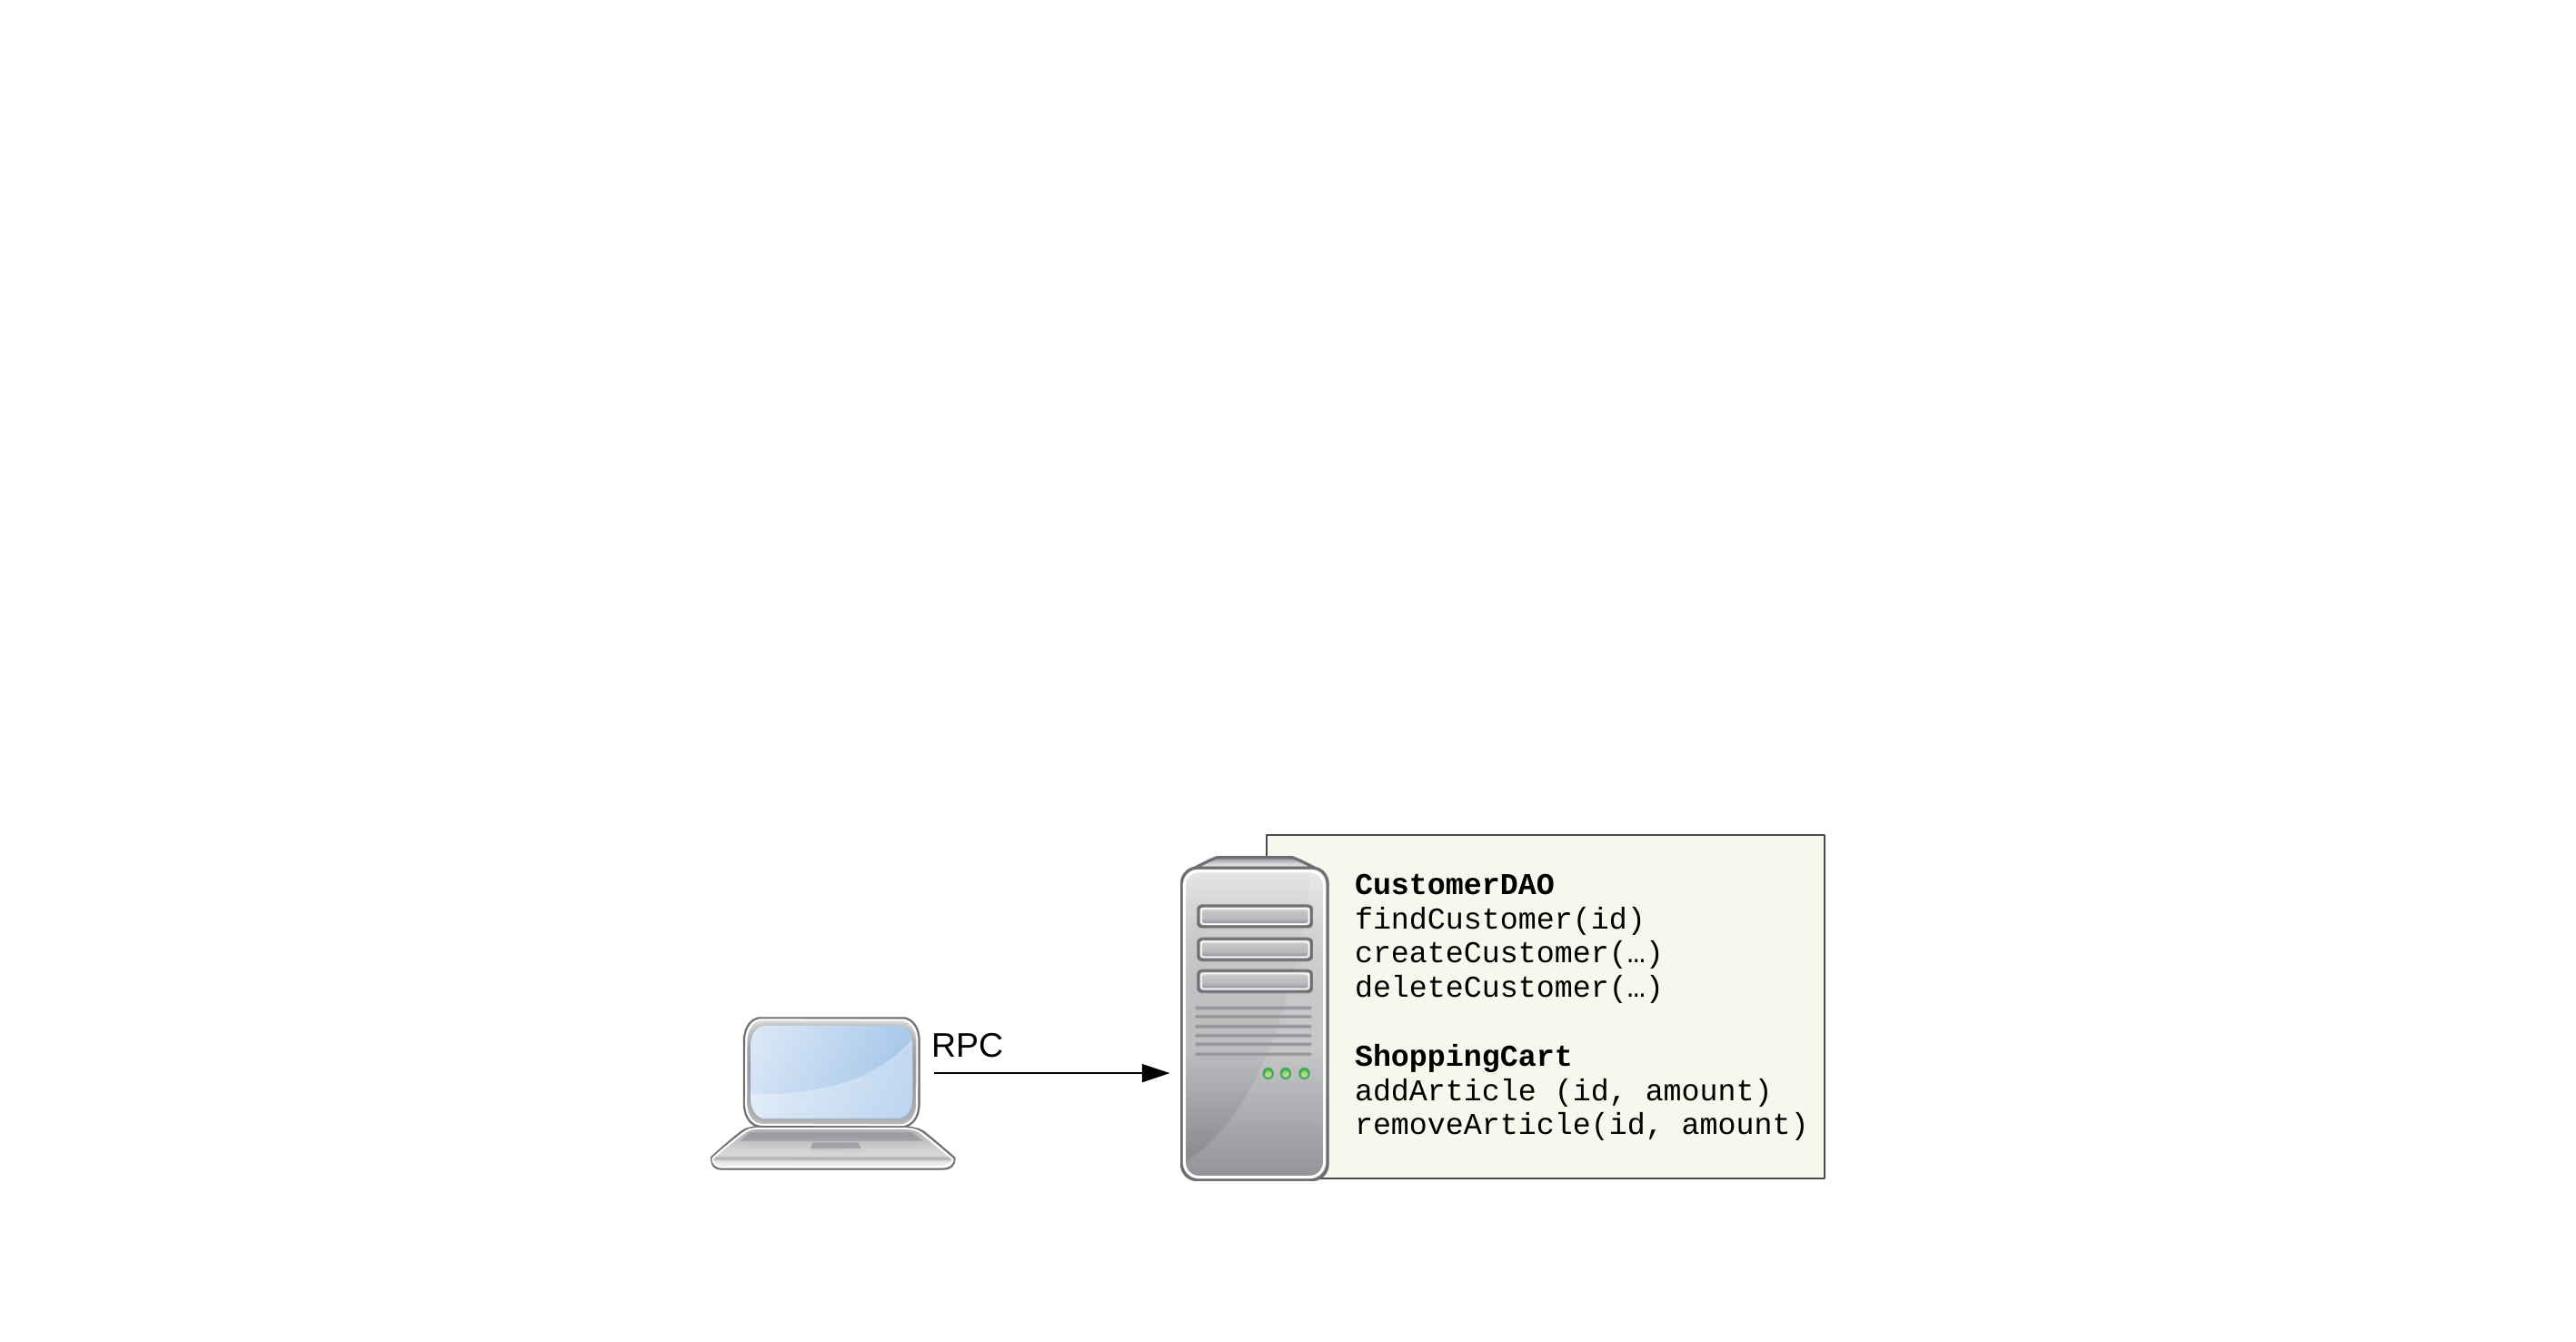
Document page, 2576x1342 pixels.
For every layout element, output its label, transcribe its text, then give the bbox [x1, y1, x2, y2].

text_box CustomerDAO findCustomer(id) createCustomer(…) deleteCustomer(…) ShoppingCart addArticle (id, amount) removeArticle(id, amount) [1341, 862, 1824, 1151]
text_box [1266, 834, 1825, 1178]
text_box RPC [931, 1019, 1004, 1071]
picture [1180, 856, 1329, 1181]
picture [700, 1006, 966, 1181]
